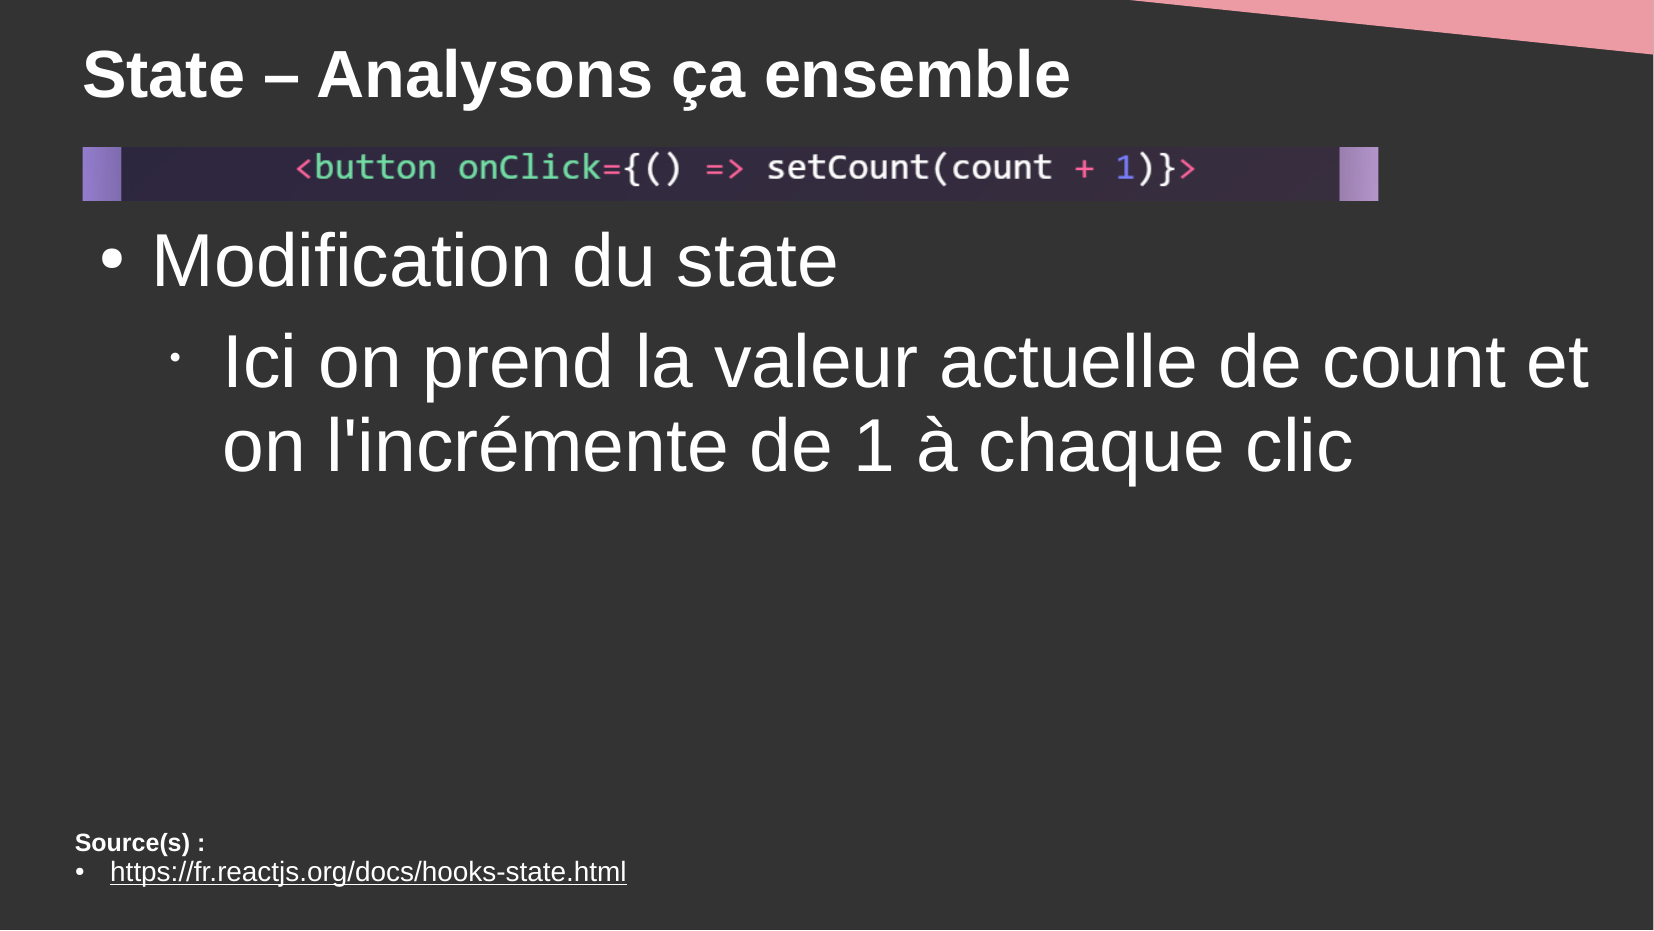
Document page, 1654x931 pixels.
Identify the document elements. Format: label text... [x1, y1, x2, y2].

text_box [1129, 0, 1654, 55]
picture [82, 147, 1379, 201]
list Modification du state Ici on prend la valeur actuelle de count et on l'incrémente de 1 à chaque clic [80, 218, 1642, 792]
title State – Analysons ça ensemble [82, 37, 1571, 114]
text_box Source(s) : https://fr.reactjs.org/docs/hooks-state.html [59, 821, 1546, 906]
